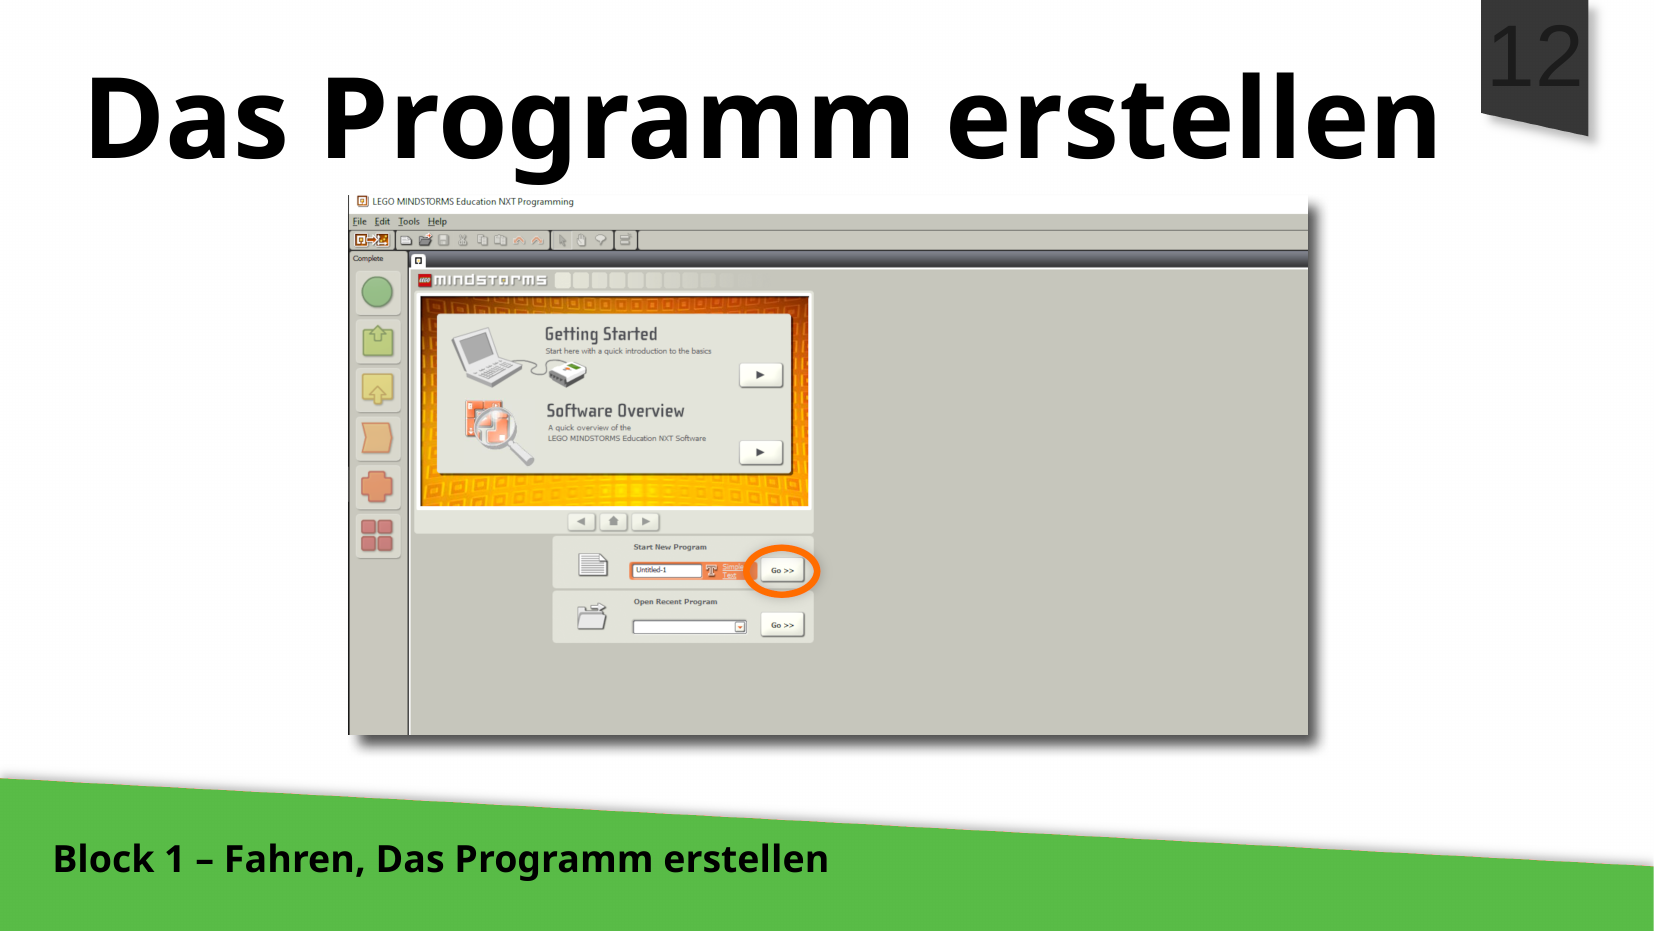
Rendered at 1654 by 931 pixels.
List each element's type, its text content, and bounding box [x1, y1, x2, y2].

text_box Block 1 – Fahren, Das Programm erstellen [37, 825, 863, 901]
picture [0, 0, 1654, 931]
title Das Programm erstellen [82, 37, 1463, 193]
text_box <number> [923, 0, 1599, 141]
